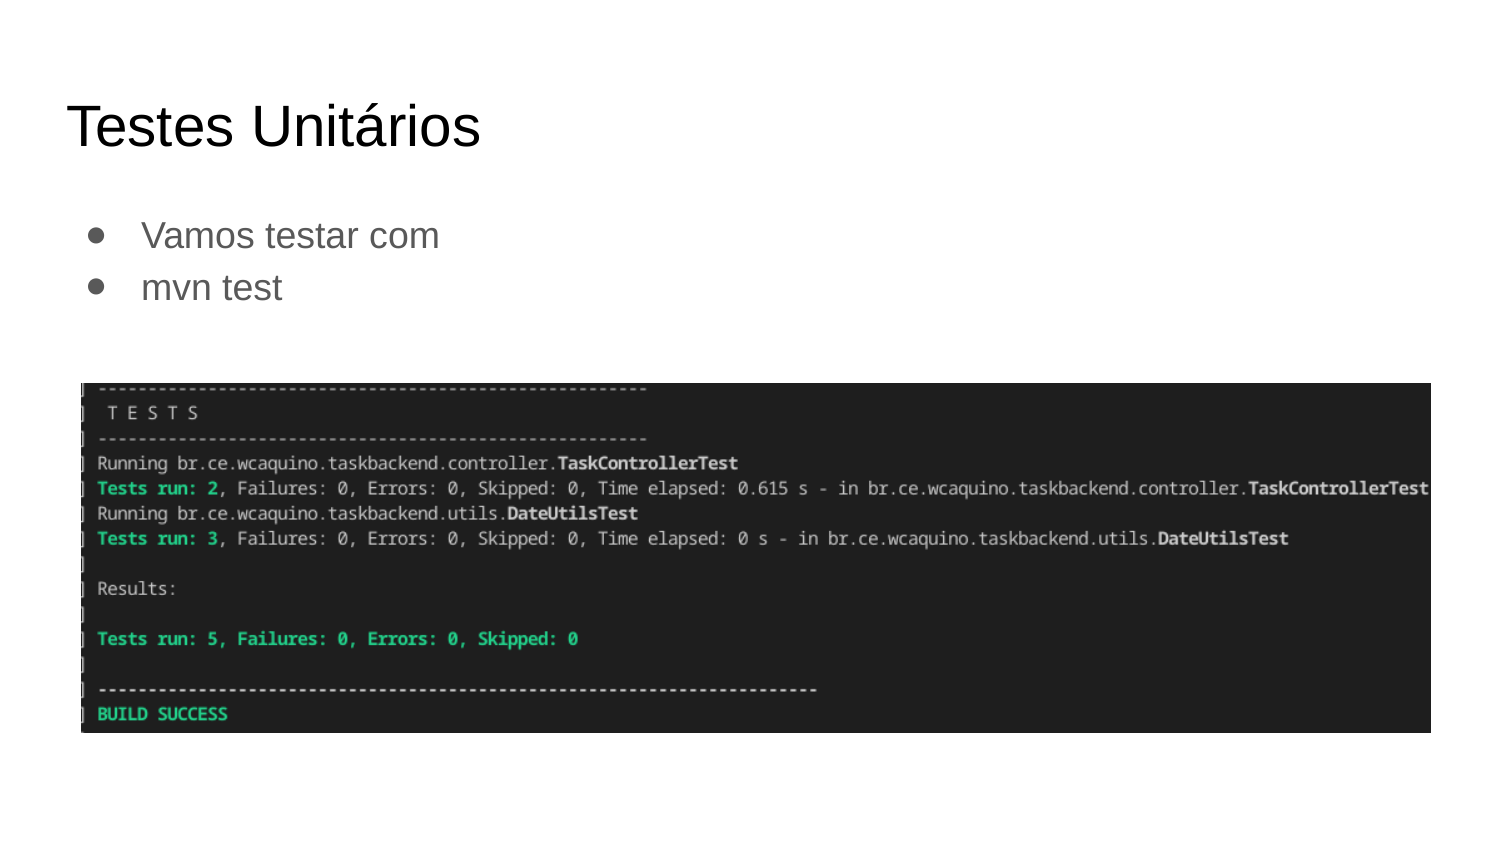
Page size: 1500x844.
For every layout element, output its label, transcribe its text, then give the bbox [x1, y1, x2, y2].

title Testes Unitários [51, 72, 1449, 167]
picture [81, 383, 1431, 733]
list Vamos testar com mvn test [51, 189, 1489, 750]
